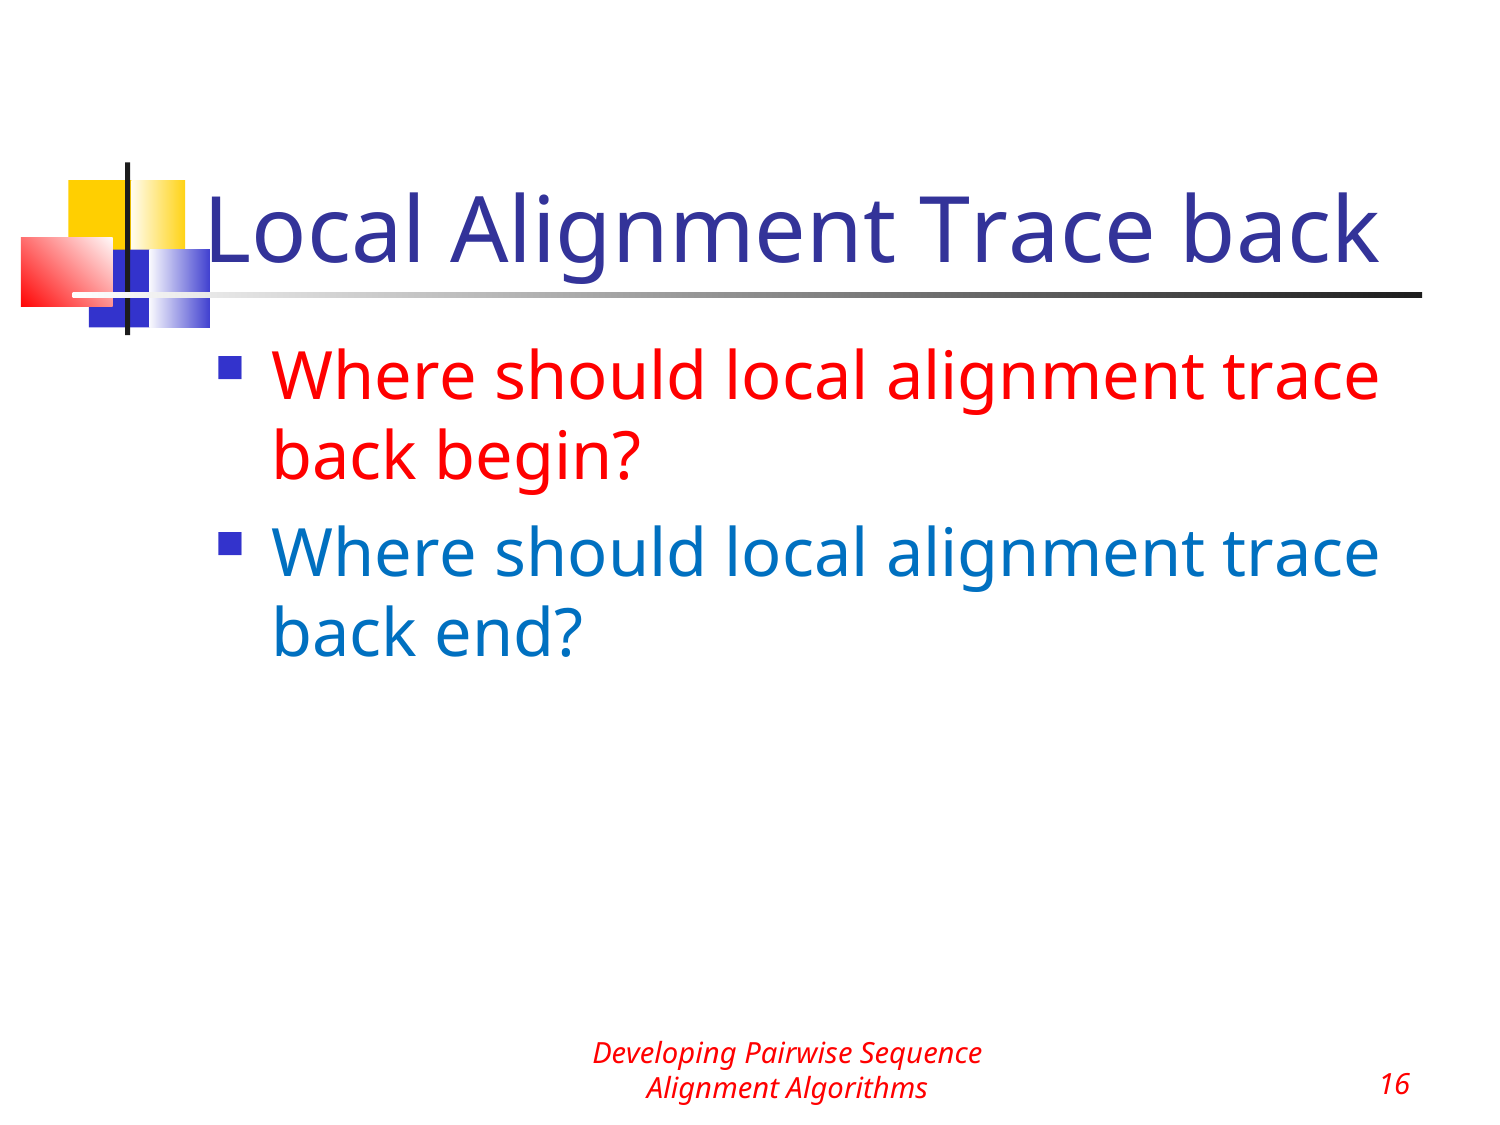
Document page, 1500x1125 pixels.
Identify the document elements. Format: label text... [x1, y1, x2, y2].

list Where should local alignment trace back begin? Where should local alignment trace back end? [200, 324, 1476, 1001]
text_box Developing Pairwise Sequence Alignment Algorithms [512, 1037, 1063, 1113]
text_box <number> [1112, 1037, 1426, 1113]
title Local Alignment Trace back [188, 53, 1468, 289]
